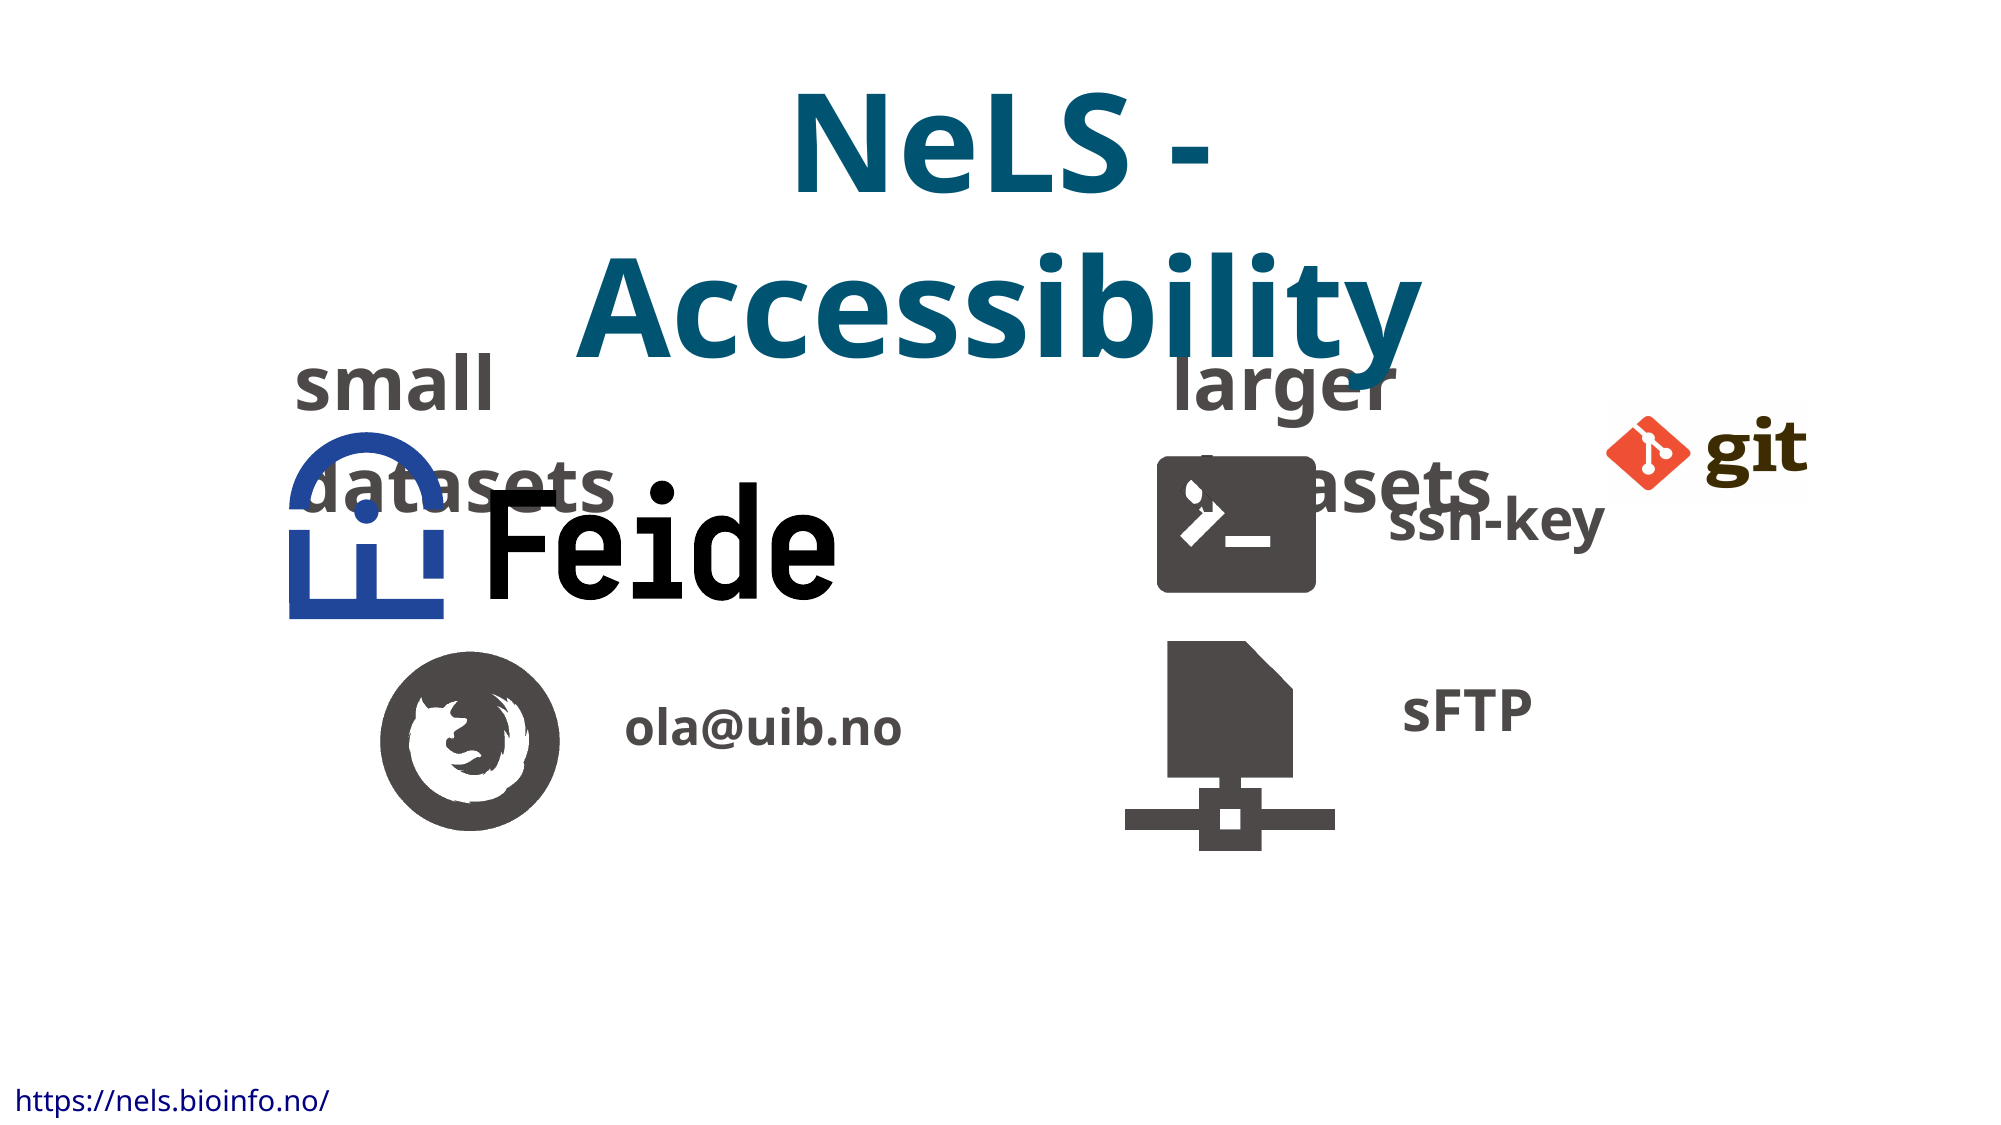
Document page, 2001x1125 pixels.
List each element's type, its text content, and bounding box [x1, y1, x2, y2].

picture [1606, 400, 1808, 504]
picture [1157, 434, 1316, 615]
text_box larger datasets [1156, 323, 1678, 488]
picture [366, 637, 572, 843]
text_box https://nels.bioinfo.no/ [0, 1072, 384, 1125]
picture [289, 432, 835, 620]
picture [1125, 641, 1335, 851]
text_box ola@uib.no [609, 684, 960, 833]
text_box small datasets [280, 323, 839, 488]
text_box ssh-key [1373, 471, 1654, 620]
title NeLS - Accessibility [409, 54, 1591, 162]
text_box sFTP [1387, 661, 1571, 793]
